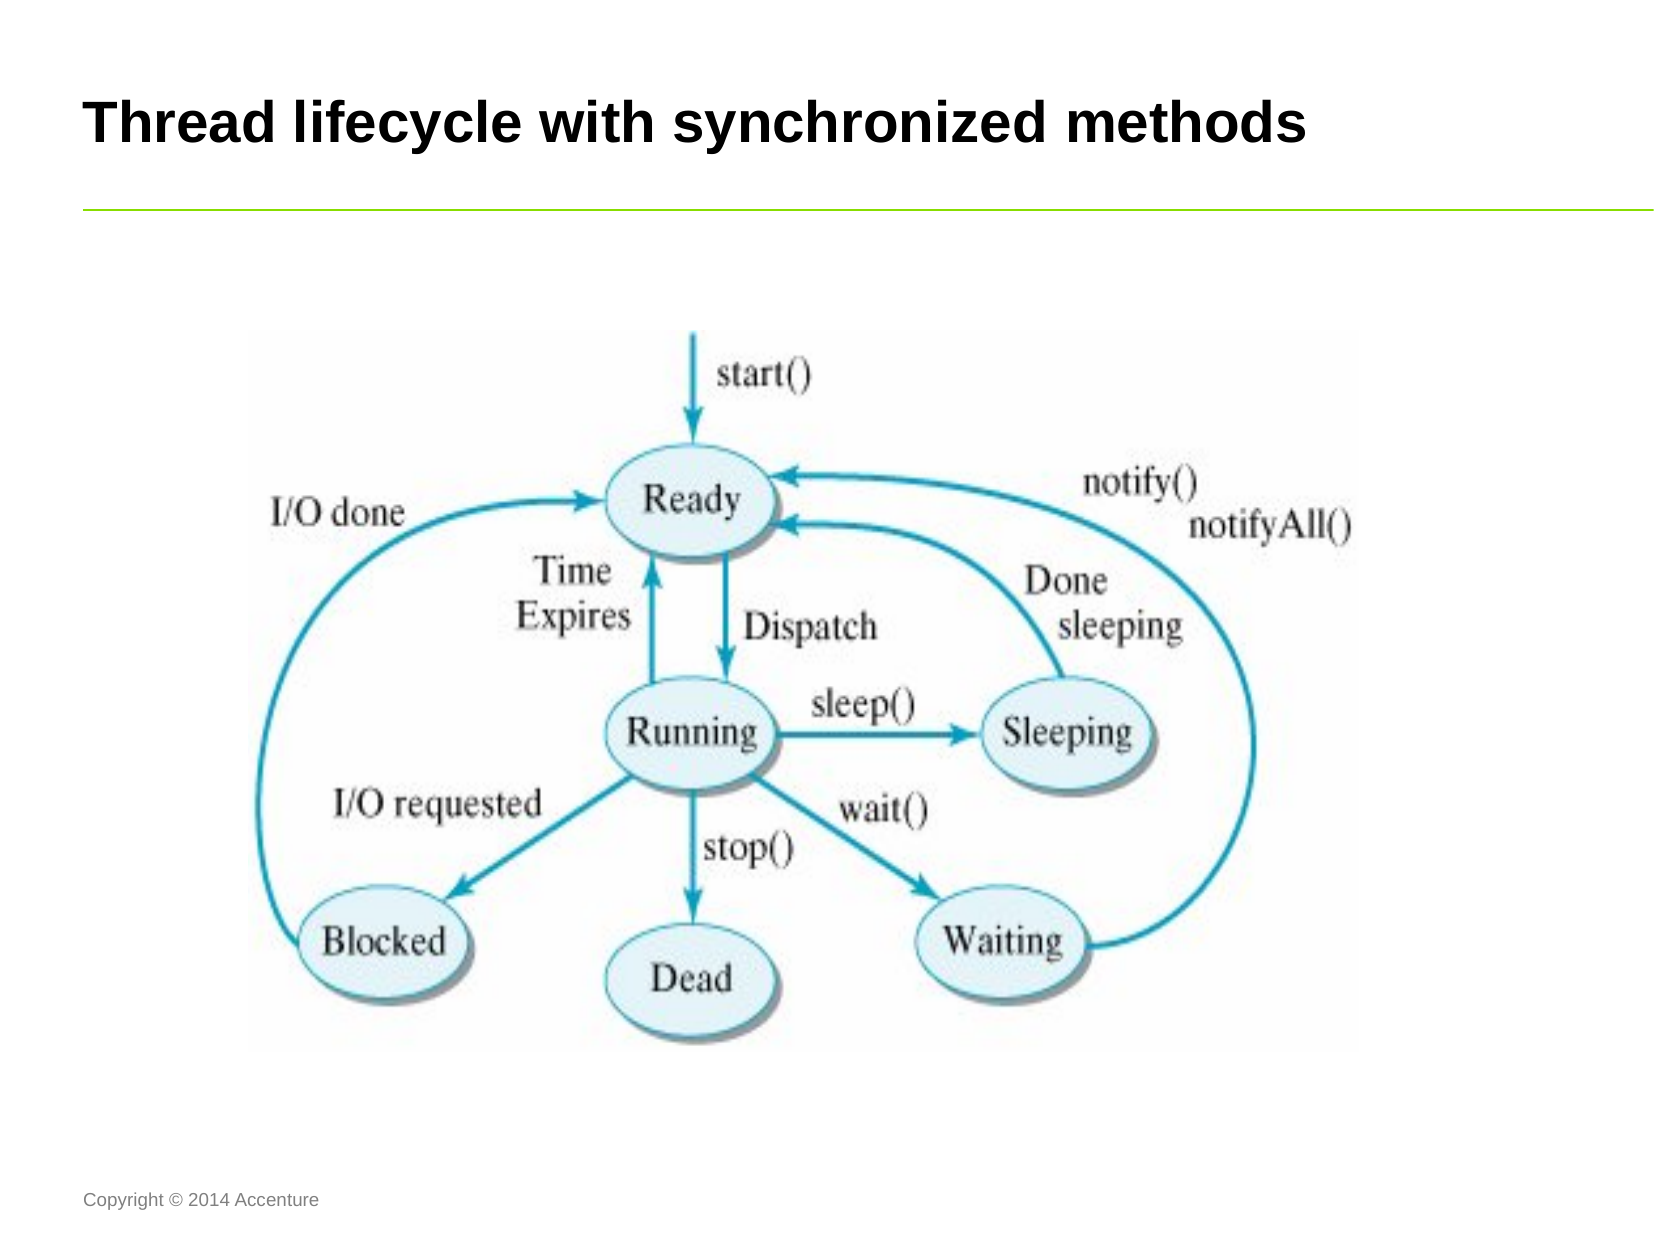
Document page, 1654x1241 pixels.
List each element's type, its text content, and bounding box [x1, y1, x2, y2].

title Thread lifecycle with synchronized methods [82, 12, 1571, 232]
picture [248, 330, 1359, 1052]
